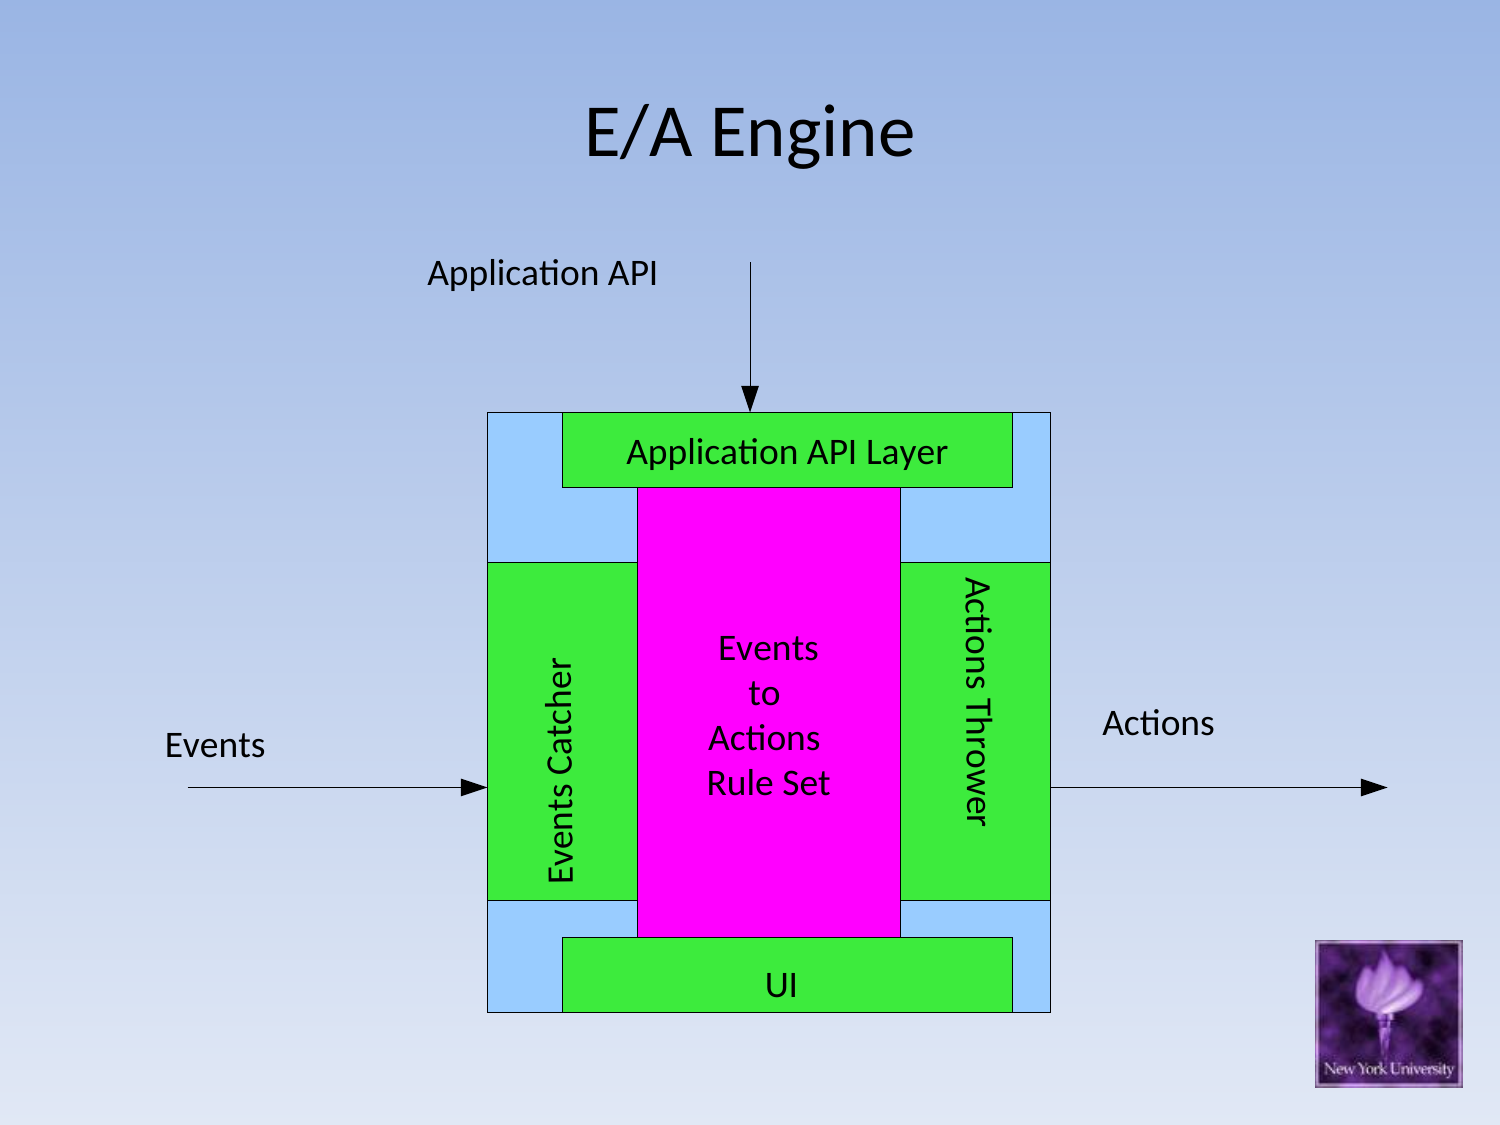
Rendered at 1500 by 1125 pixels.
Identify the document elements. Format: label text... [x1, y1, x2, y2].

text_box UI [750, 952, 818, 1013]
text_box Events [150, 712, 305, 773]
picture [1315, 940, 1463, 1088]
text_box Application API Layer [562, 412, 1013, 488]
list [75, 263, 750, 993]
text_box Actions Thrower [950, 562, 1013, 891]
text_box [487, 412, 1051, 1013]
text_box Events to Actions Rule Set [637, 487, 901, 938]
text_box Events Catcher [525, 589, 589, 901]
title E/A Engine [75, 51, 1425, 226]
list [751, 263, 1425, 993]
text_box Application API [412, 240, 718, 300]
text_box Actions [1087, 690, 1253, 751]
